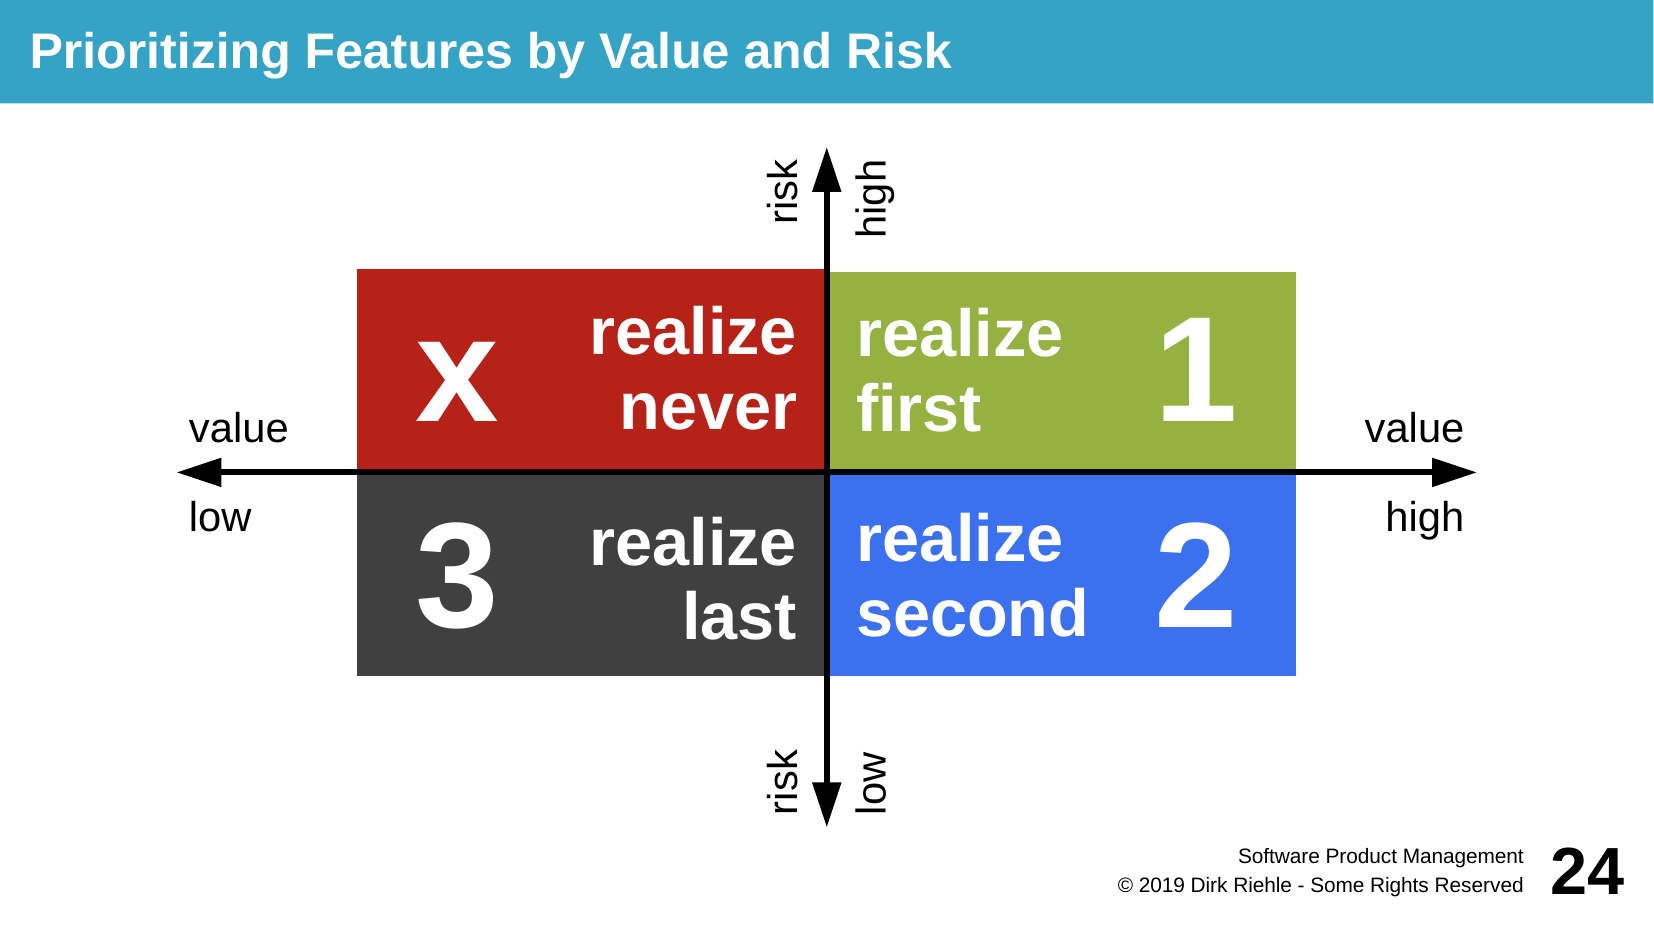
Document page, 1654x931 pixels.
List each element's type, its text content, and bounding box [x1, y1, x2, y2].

text_box value [1300, 383, 1477, 472]
text_box [562, 475, 824, 479]
text_box realize never [562, 265, 824, 469]
text_box low [826, 708, 916, 827]
text_box 2 [1092, 475, 1300, 680]
text_box realize second [830, 475, 1092, 680]
text_box 3 [354, 475, 562, 680]
title Prioritizing Features by Value and Risk [0, 0, 1654, 104]
text_box low [177, 472, 355, 562]
text_box risk [738, 708, 826, 827]
text_box x [354, 265, 562, 469]
text_box high [826, 147, 916, 266]
text_box realize first [830, 268, 1092, 469]
text_box value [177, 383, 355, 472]
text_box high [1299, 472, 1477, 562]
text_box 1 [1092, 265, 1300, 469]
text_box risk [738, 147, 826, 266]
text_box realize last [531, 479, 827, 680]
